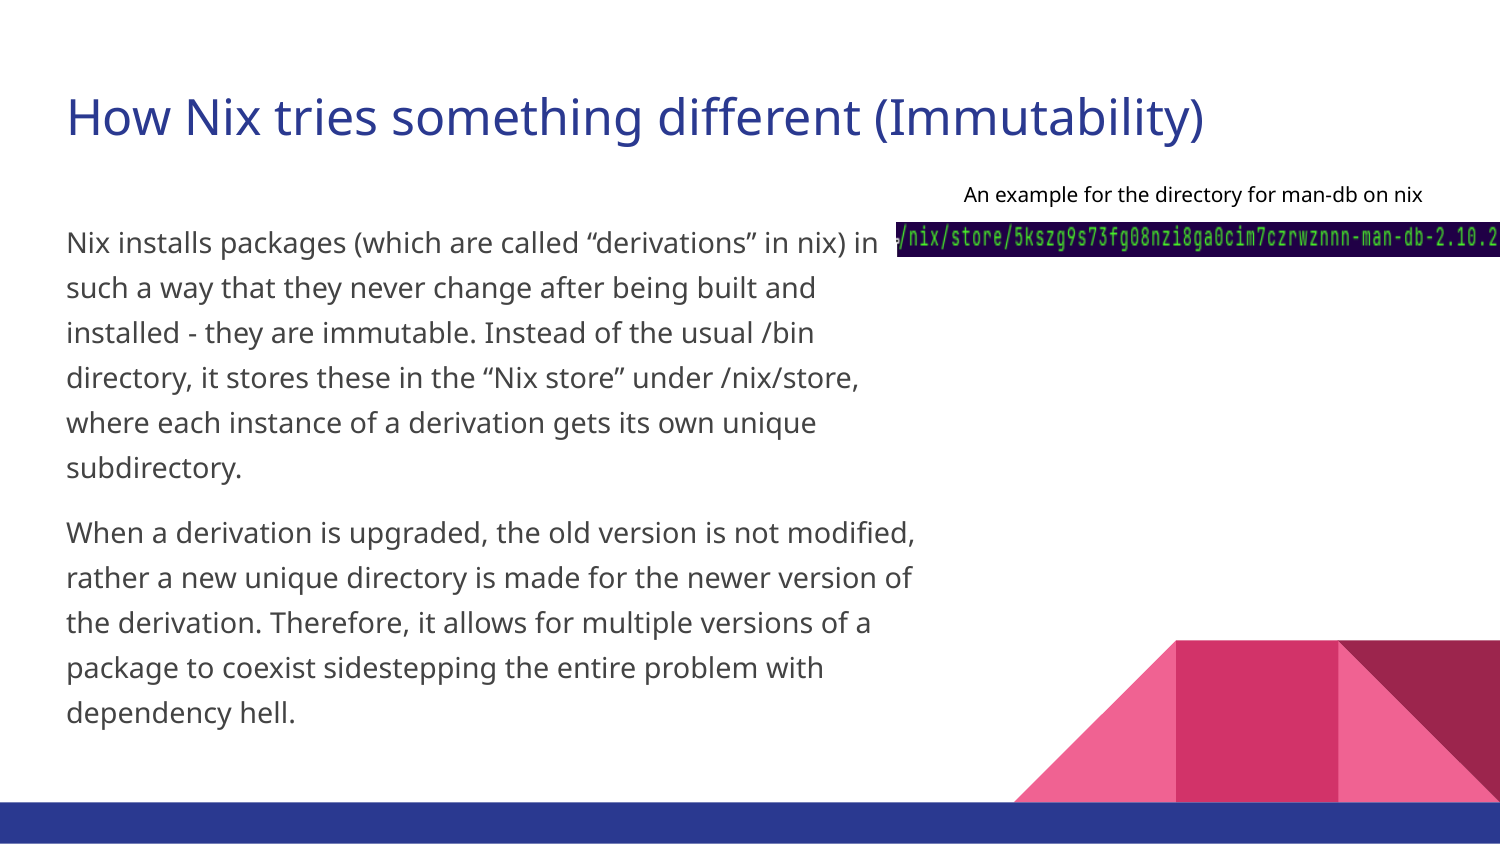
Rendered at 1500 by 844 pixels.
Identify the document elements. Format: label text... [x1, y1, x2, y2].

title How Nix tries something different (Immutability) [51, 67, 1449, 167]
picture [896, 222, 1500, 257]
text_box An example for the directory for man-db on nix [948, 166, 1482, 222]
list Nix installs packages (which are called “derivations” in nix) in such a way that they never change after being built and installed - they are immutable. Instead of the usual /bin directory, it stores these in the “Nix store” under /nix/store, where each instance of a derivation gets its own unique subdirectory. When a derivation is upgraded, the old version is not modified, rather a new unique directory is made for the newer version of the derivation. Therefore, it allows for multiple versions of a package to coexist sidestepping the entire problem with dependency hell. [51, 201, 940, 750]
